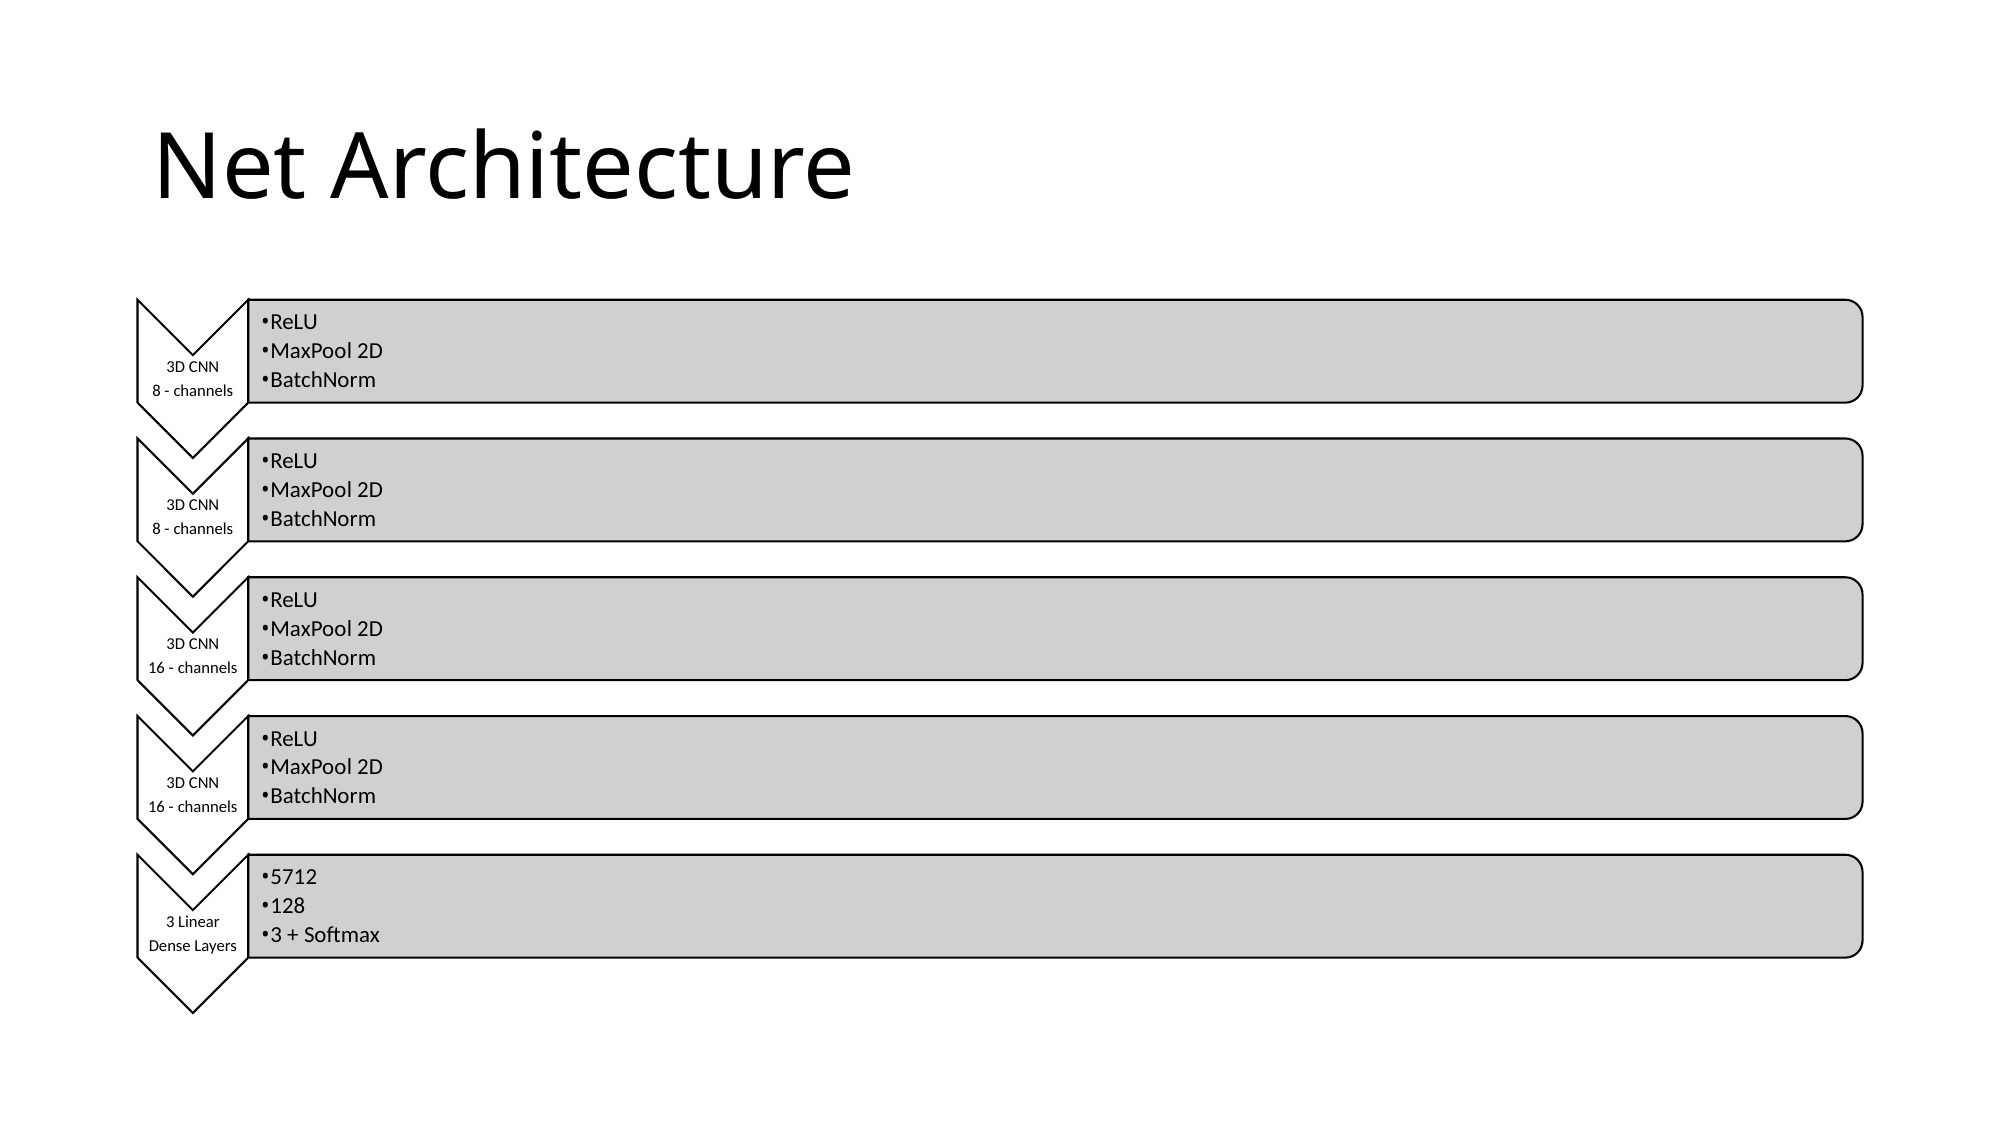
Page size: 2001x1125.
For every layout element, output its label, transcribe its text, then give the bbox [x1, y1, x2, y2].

text_box 3D CNN 8 - channels [137, 438, 248, 597]
text_box ReLU MaxPool 2D BatchNorm [248, 716, 1863, 819]
text_box ReLU MaxPool 2D BatchNorm [248, 299, 1863, 403]
text_box 5712 128 3 + Softmax [248, 854, 1863, 958]
text_box 3 Linear Dense Layers [137, 854, 248, 1013]
text_box 3D CNN 16 - channels [137, 577, 248, 736]
text_box ReLU MaxPool 2D BatchNorm [248, 438, 1863, 542]
text_box ReLU MaxPool 2D BatchNorm [248, 577, 1863, 681]
text_box 3D CNN 8 - channels [137, 299, 248, 458]
title Net Architecture [137, 59, 1863, 278]
text_box 3D CNN 16 - channels [137, 715, 249, 875]
